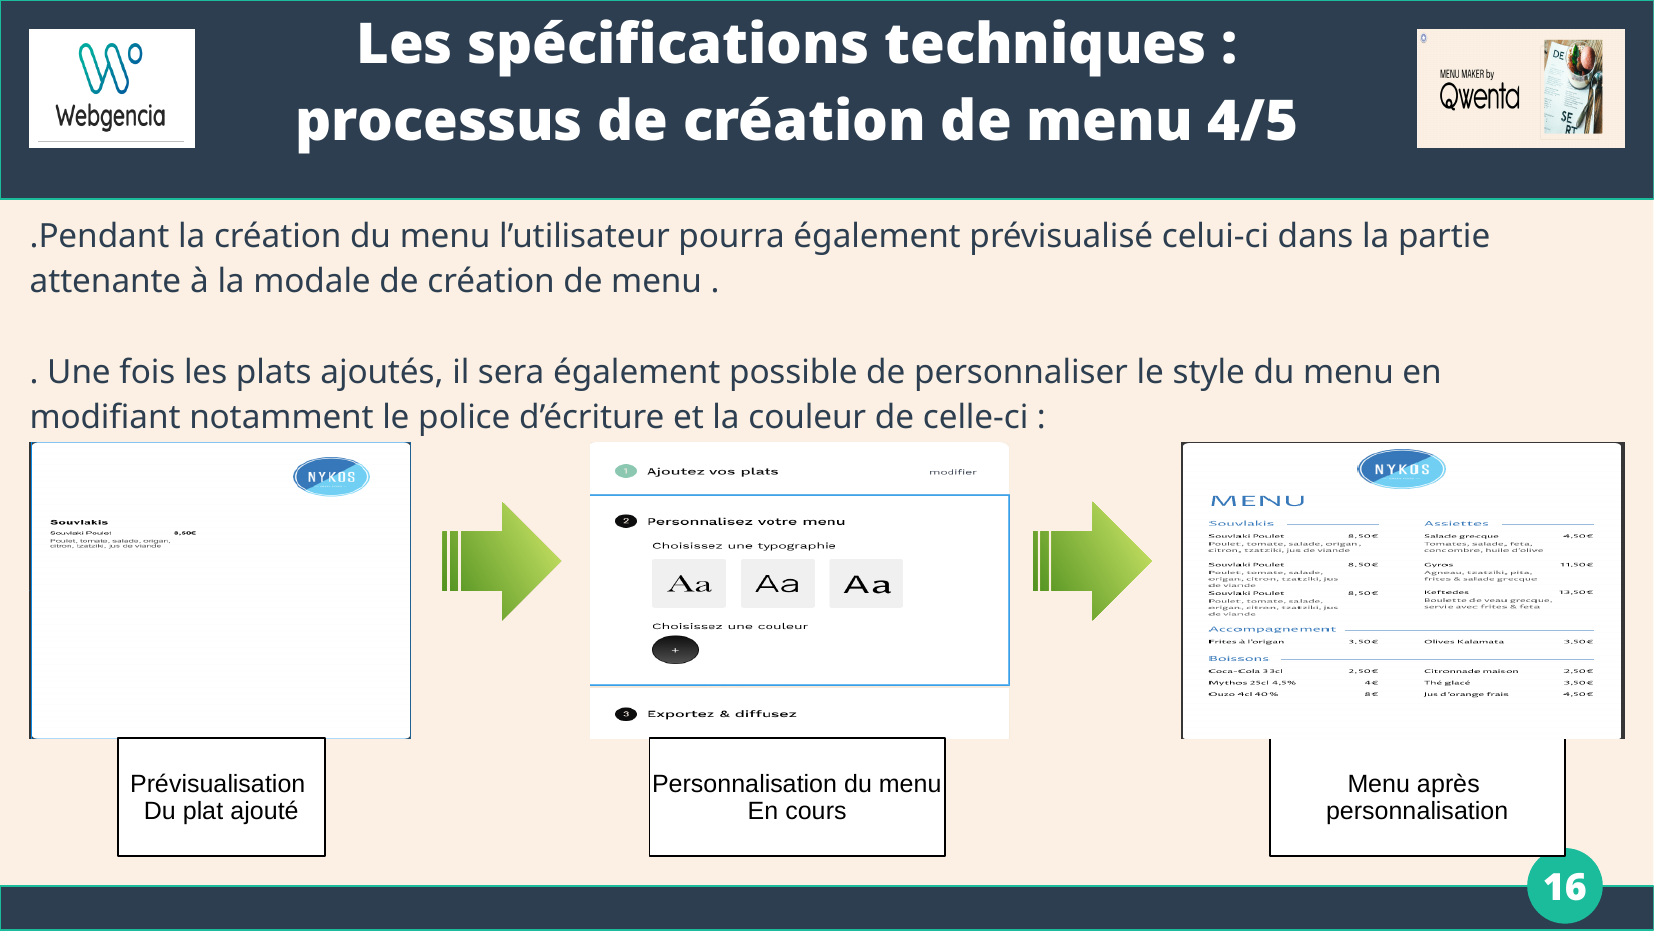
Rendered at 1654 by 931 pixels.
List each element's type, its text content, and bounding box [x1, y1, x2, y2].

text_box [450, 531, 458, 591]
picture [29, 29, 195, 148]
text_box [1033, 531, 1038, 591]
picture [1417, 29, 1625, 148]
text_box [1051, 501, 1152, 621]
picture [1181, 442, 1625, 739]
text_box Personnalisation du menu En cours [649, 738, 945, 857]
text_box Prévisualisation Du plat ajouté [118, 738, 325, 857]
text_box [1040, 531, 1049, 591]
title Les spécifications techniques : processus de création de menu 4/5 [206, 59, 1388, 177]
text_box Menu après personnalisation [1269, 739, 1566, 857]
text_box [461, 502, 562, 621]
picture [29, 442, 411, 739]
text_box [442, 531, 447, 591]
picture [590, 442, 1010, 739]
subtitle .Pendant la création du menu l’utilisateur pourra également prévisualisé celui-ci dans la partie attenante à la modale de création de menu . . Une fois les plats ajoutés, il sera également possible de personnaliser le style du menu en modifiant notamment le police d’écriture et la couleur de celle-ci : [29, 211, 1625, 443]
